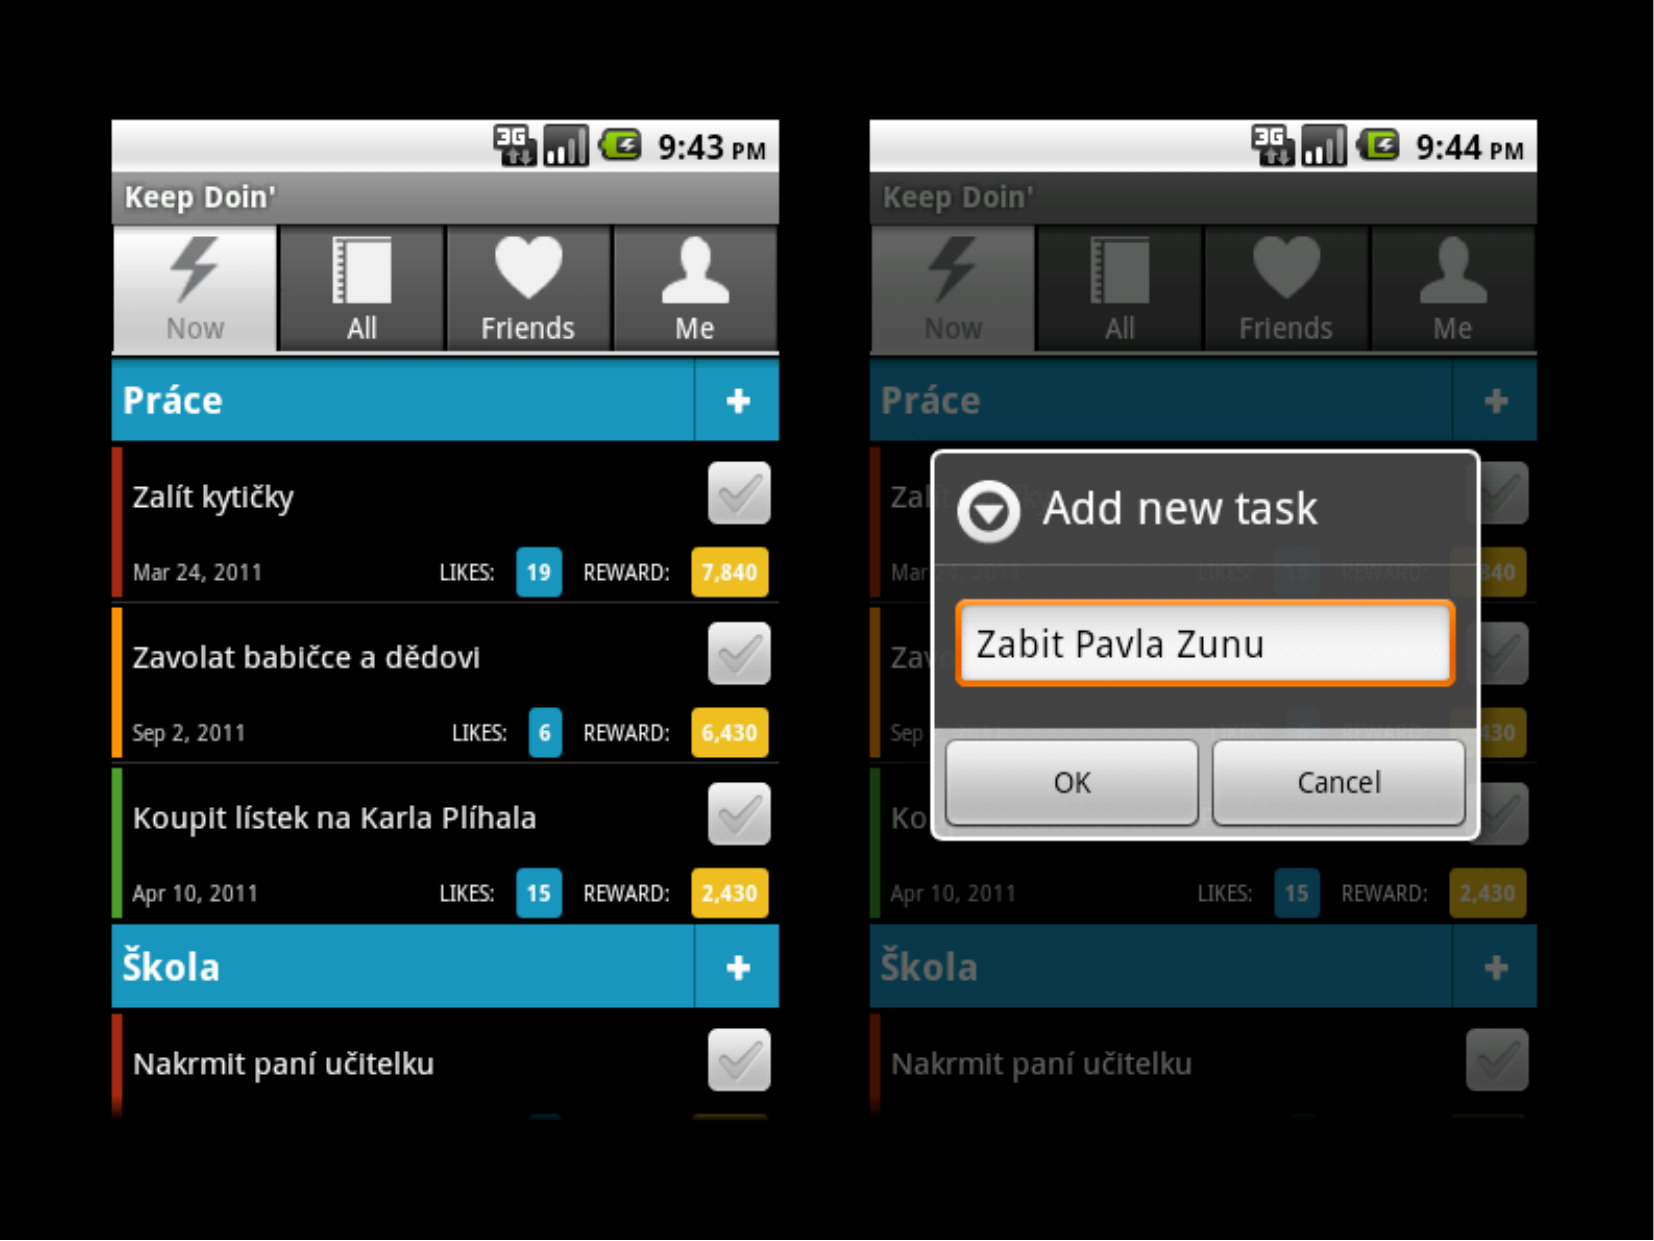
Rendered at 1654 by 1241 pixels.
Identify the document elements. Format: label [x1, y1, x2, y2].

picture [862, 112, 1546, 1129]
picture [106, 112, 788, 1127]
